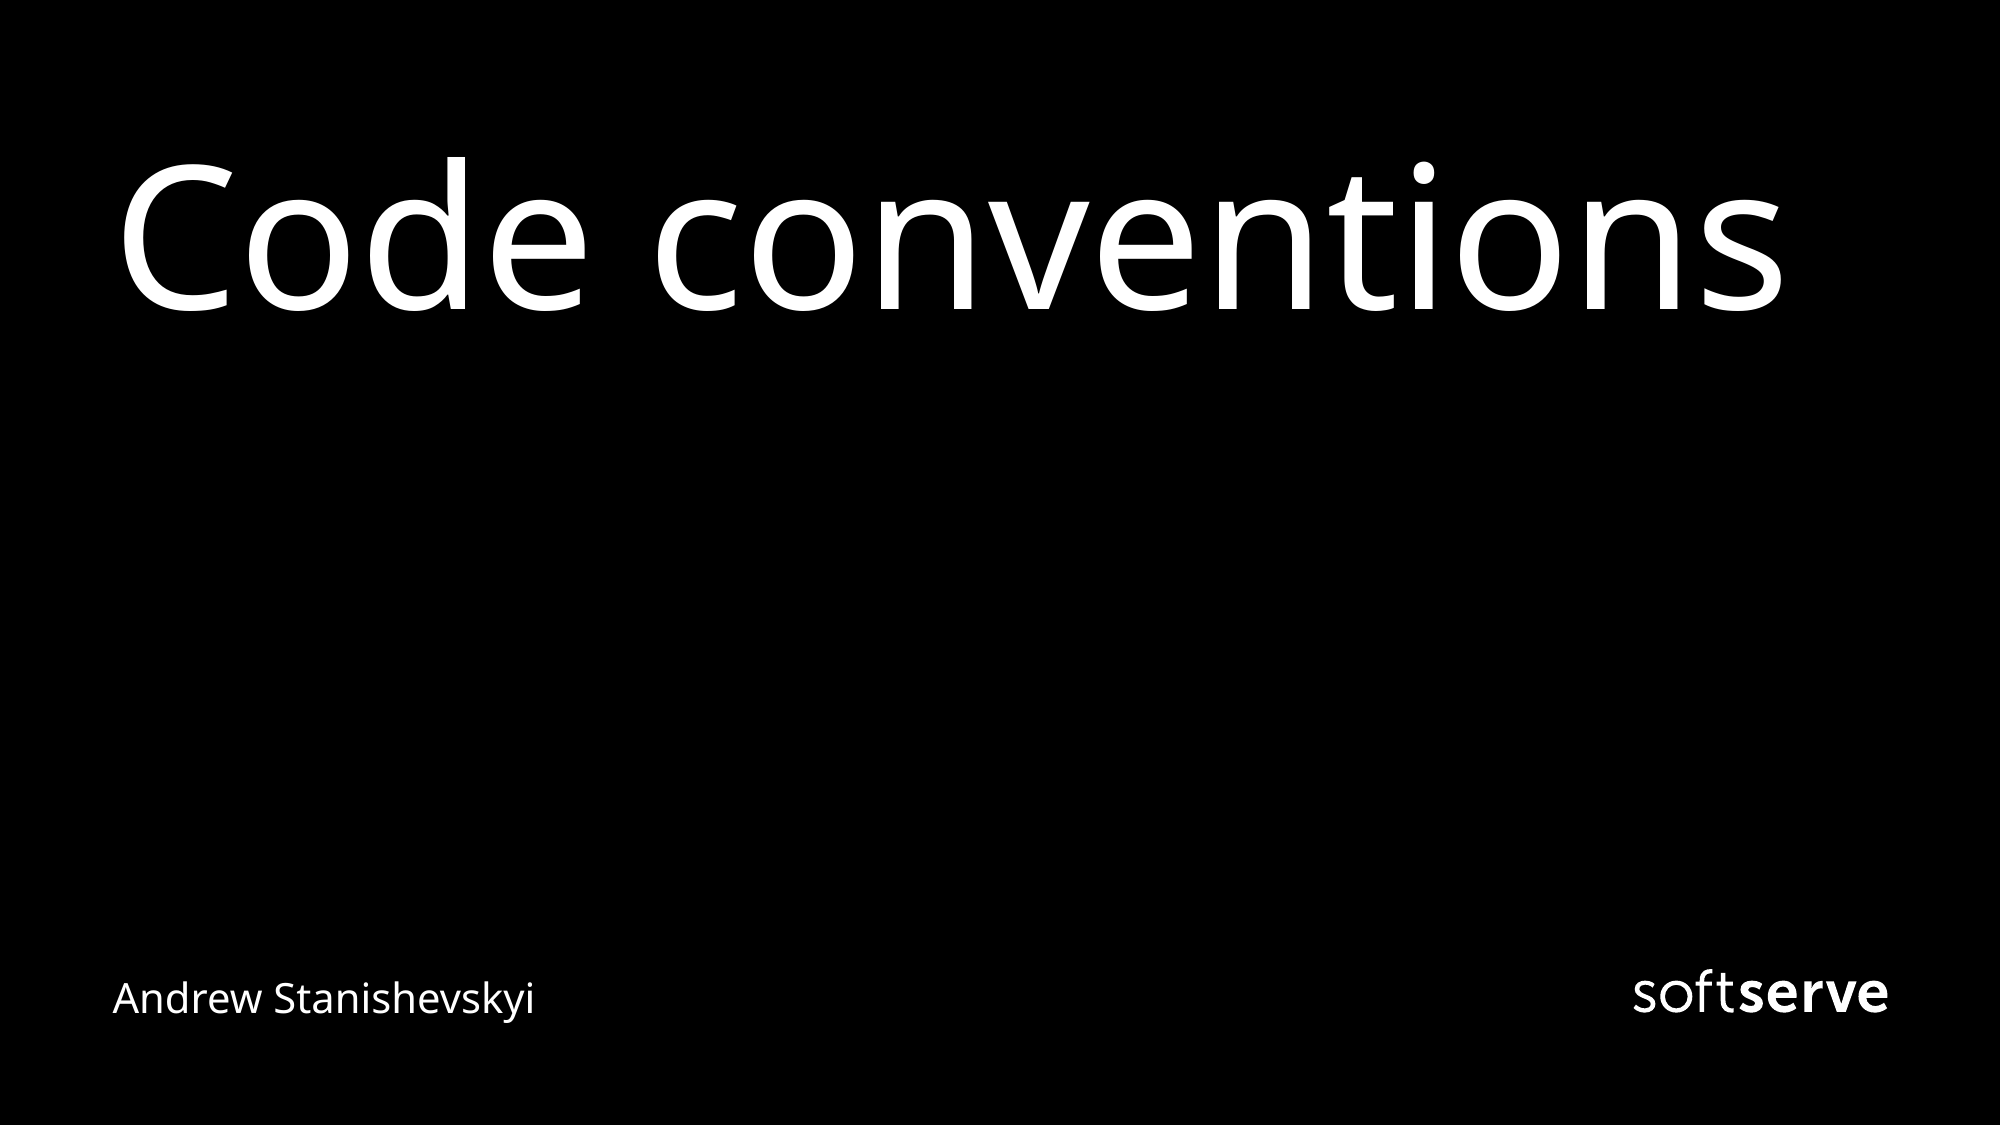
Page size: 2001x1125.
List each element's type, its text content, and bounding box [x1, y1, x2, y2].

title Code conventions [112, 112, 1888, 900]
list Andrew Stanishevskyi [112, 970, 682, 1019]
